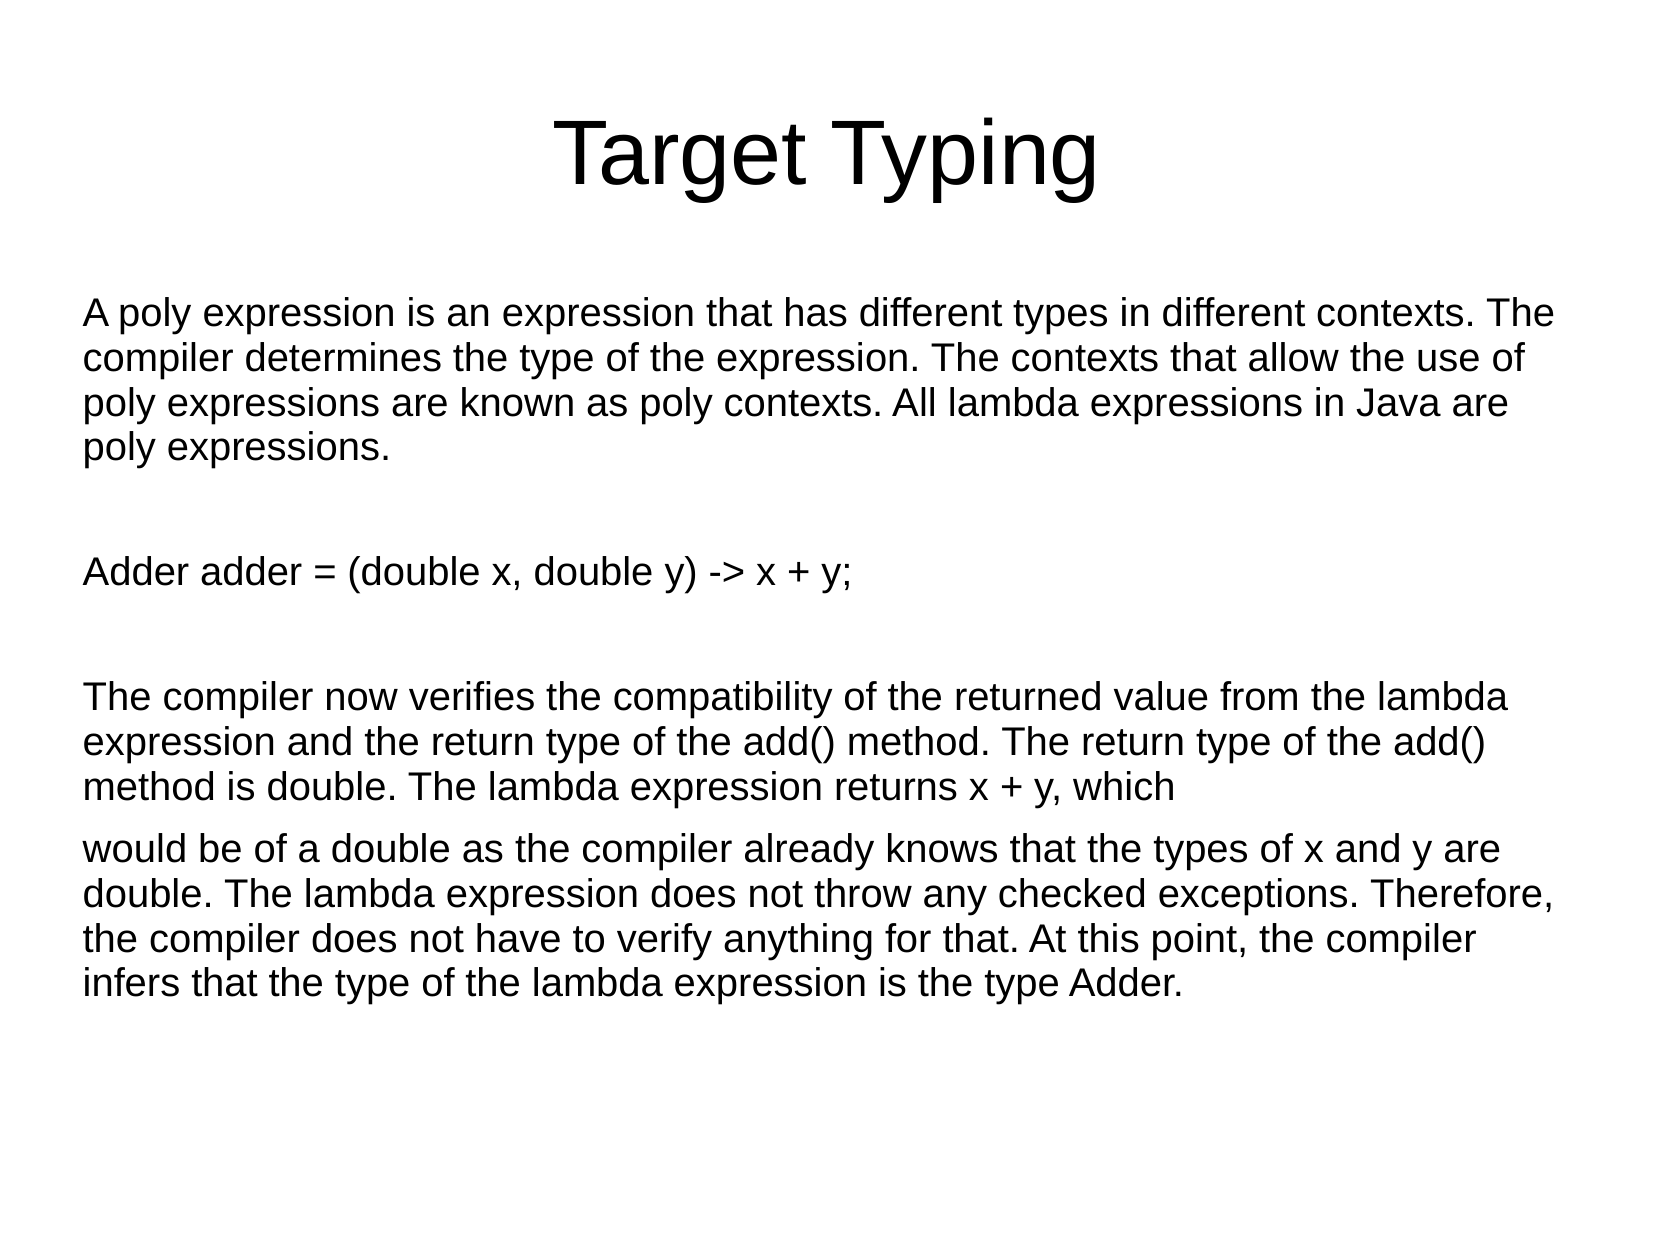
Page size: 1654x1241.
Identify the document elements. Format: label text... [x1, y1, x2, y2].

title Target Typing [82, 49, 1571, 257]
list A poly expression is an expression that has different types in different contexts. The compiler determines the type of the expression. The contexts that allow the use of poly expressions are known as poly contexts. All lambda expressions in Java are poly expressions. Adder adder = (double x, double y) -> x + y; The compiler now verifies the compatibility of the returned value from the lambda expression and the return type of the add() method. The return type of the add() method is double. The lambda expression returns x + y, which would be of a double as the compiler already knows that the types of x and y are double. The lambda expression does not throw any checked exceptions. Therefore, the compiler does not have to verify anything for that. At this point, the compiler infers that the type of the lambda expression is the type Adder. [82, 290, 1571, 1010]
